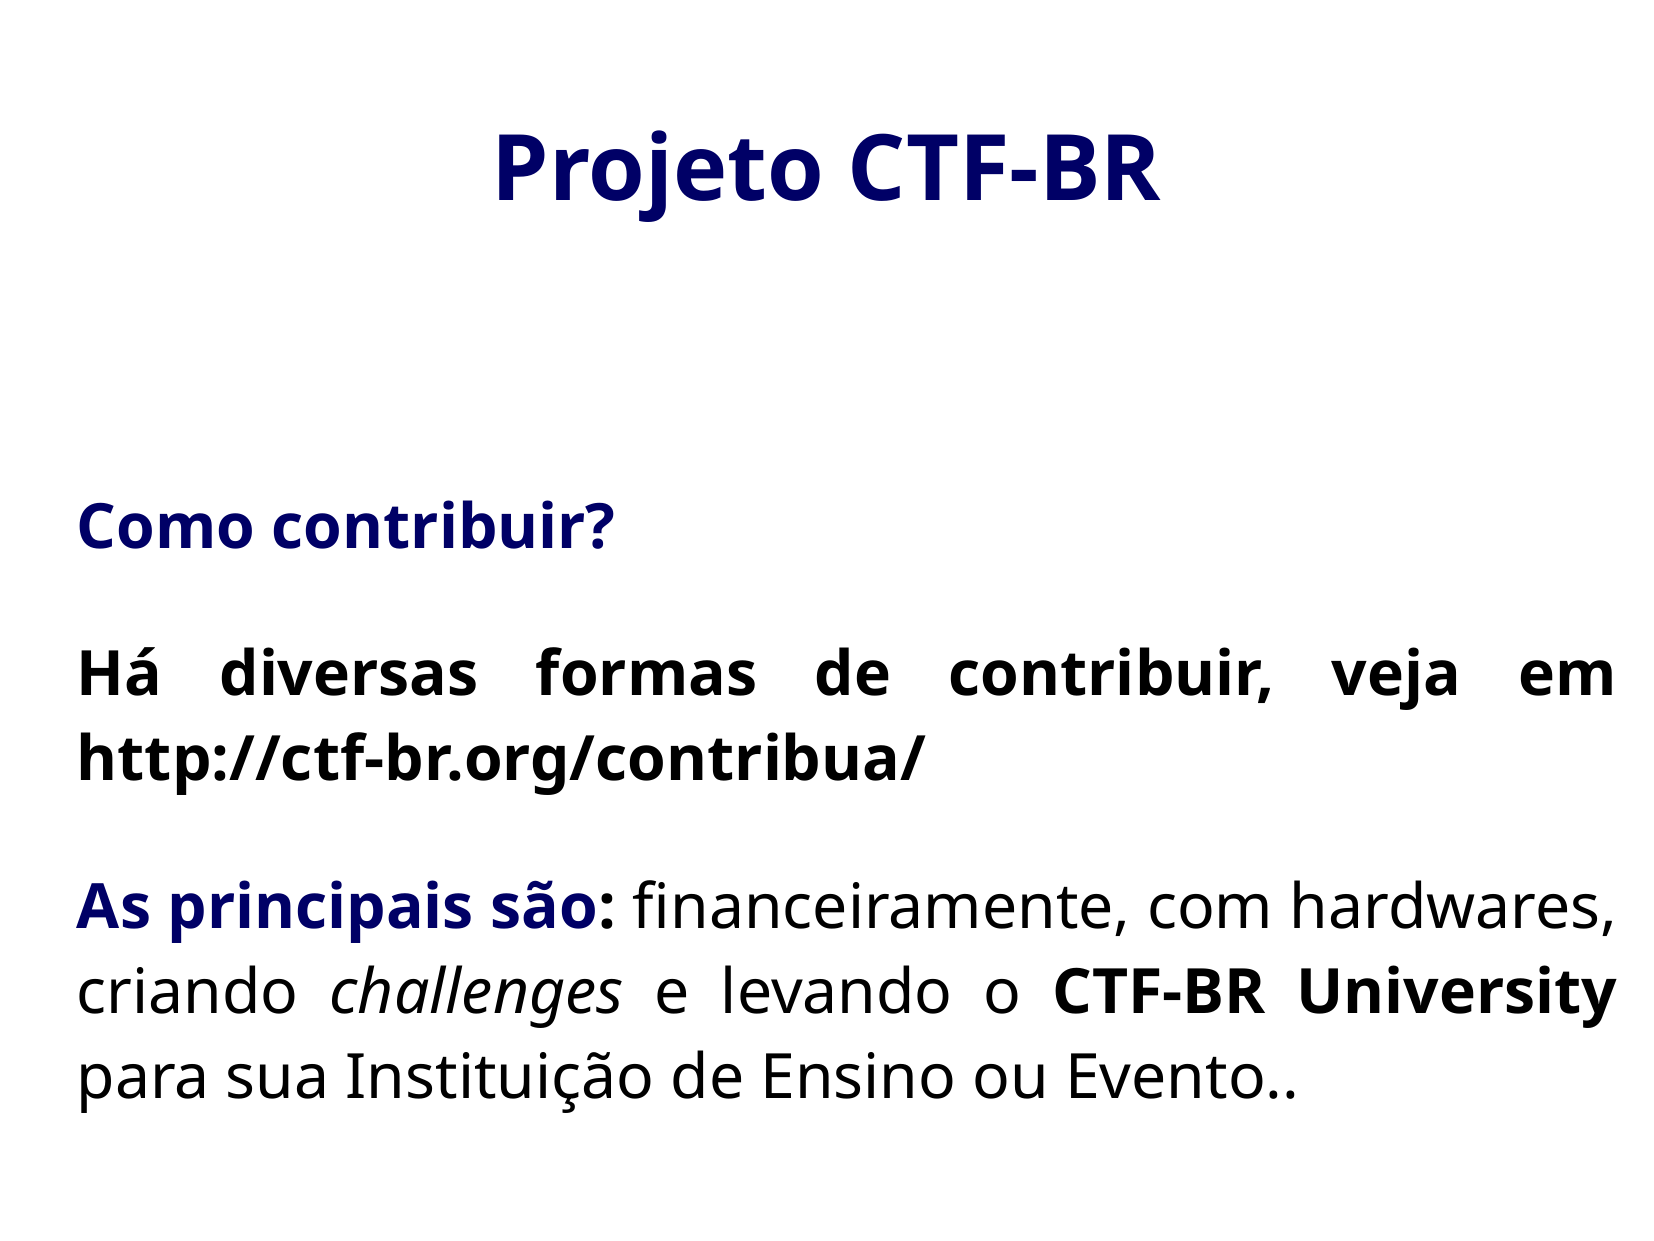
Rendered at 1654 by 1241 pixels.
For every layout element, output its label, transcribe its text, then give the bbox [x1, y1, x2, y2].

subtitle Como contribuir? Há diversas formas de contribuir, veja em http://ctf-br.org/contribua/ As principais são: financeiramente, com hardwares, criando challenges e levando o CTF-BR University para sua Instituição de Ensino ou Evento.. [76, 0, 1619, 1241]
